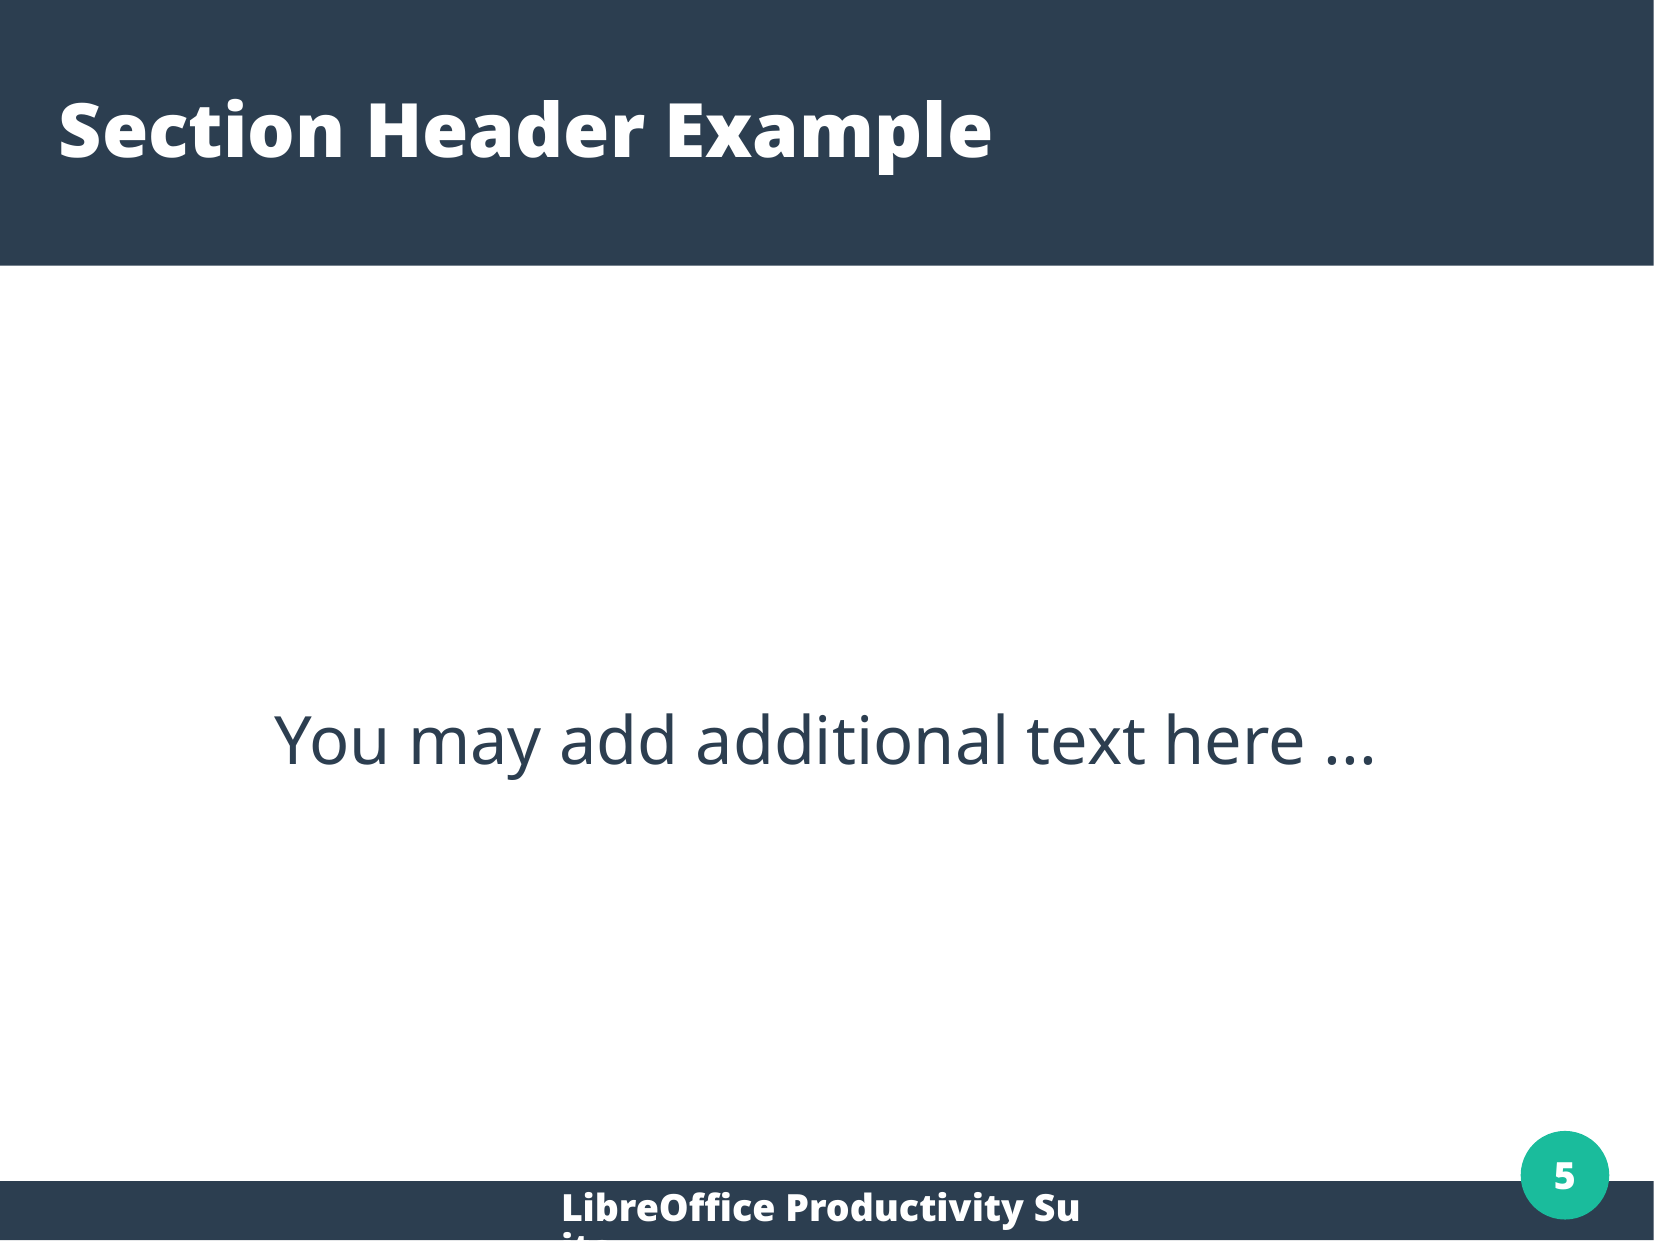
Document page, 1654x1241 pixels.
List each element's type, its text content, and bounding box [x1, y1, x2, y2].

title Section Header Example [59, 49, 1595, 207]
subtitle You may add additional text here ... [59, 324, 1595, 1152]
